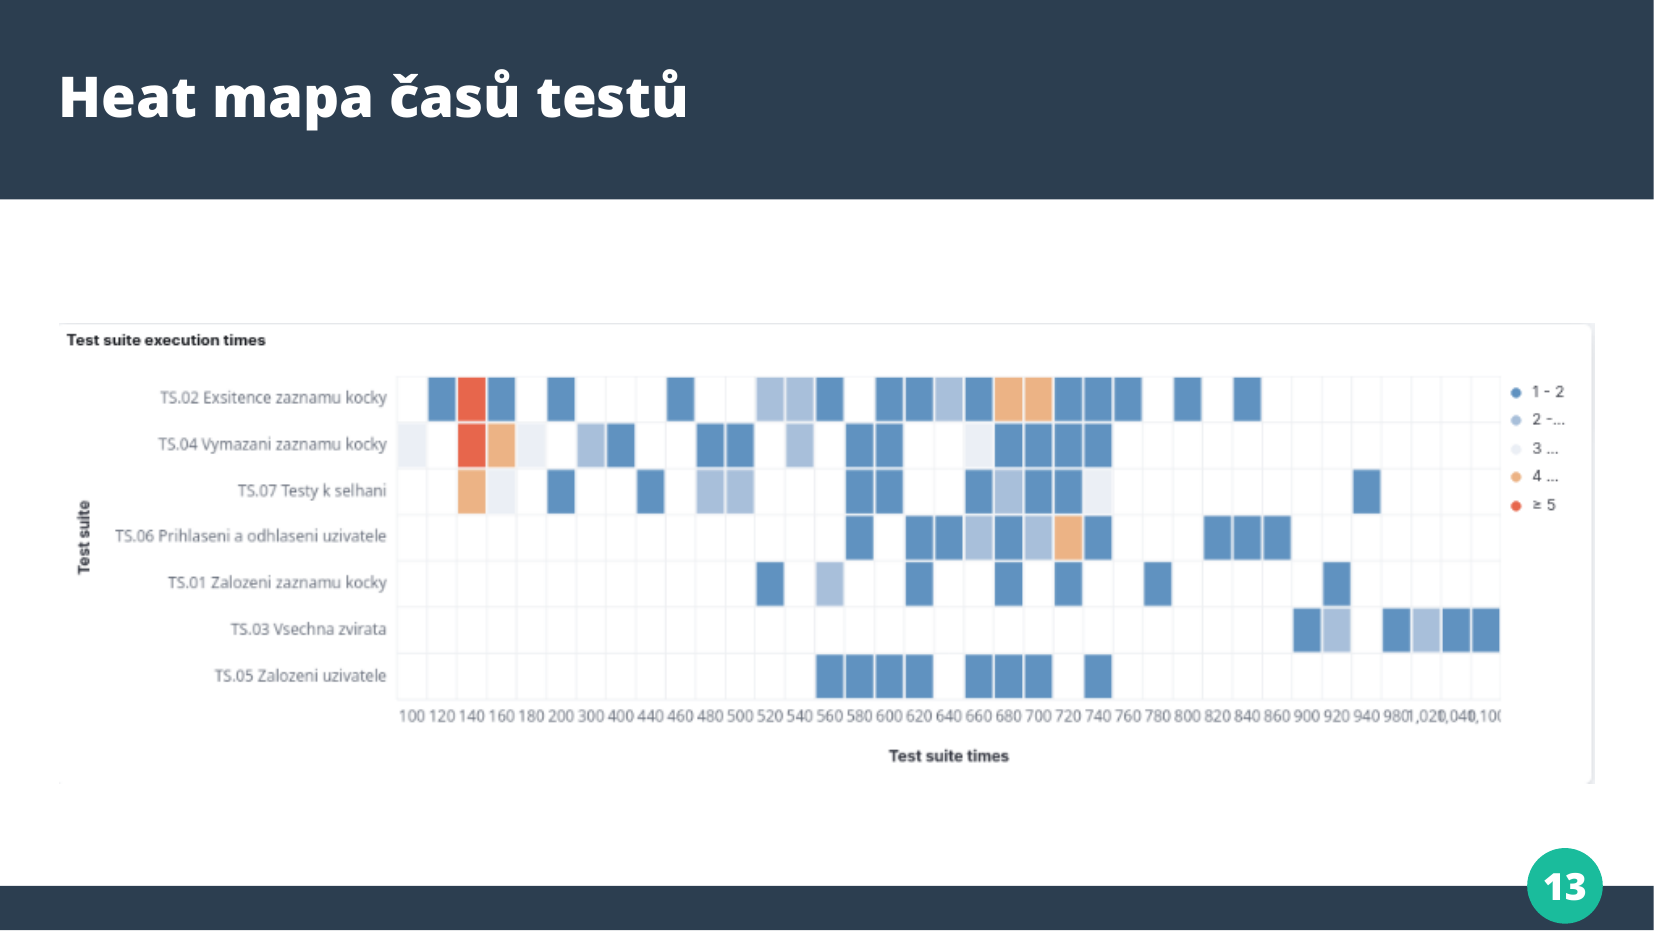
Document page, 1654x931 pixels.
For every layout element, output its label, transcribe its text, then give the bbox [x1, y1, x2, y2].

title Heat mapa časů testů [59, 37, 1595, 155]
picture [59, 323, 1595, 784]
